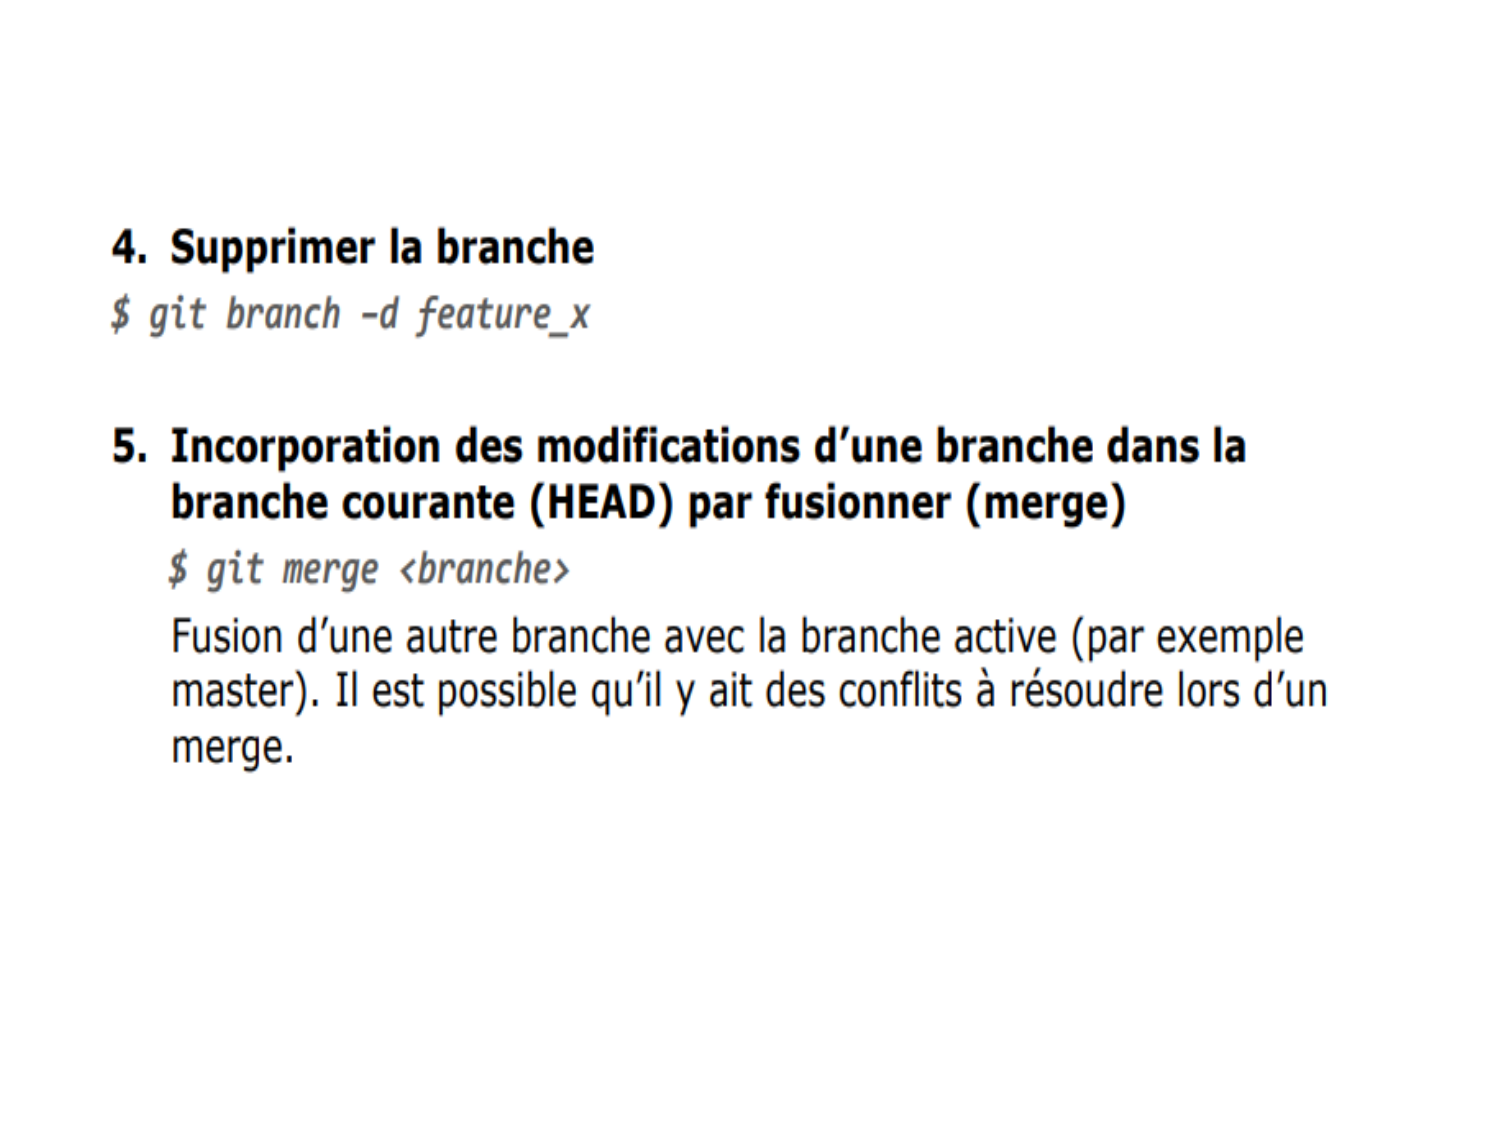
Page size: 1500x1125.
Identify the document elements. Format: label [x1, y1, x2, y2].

picture [59, 188, 1390, 886]
